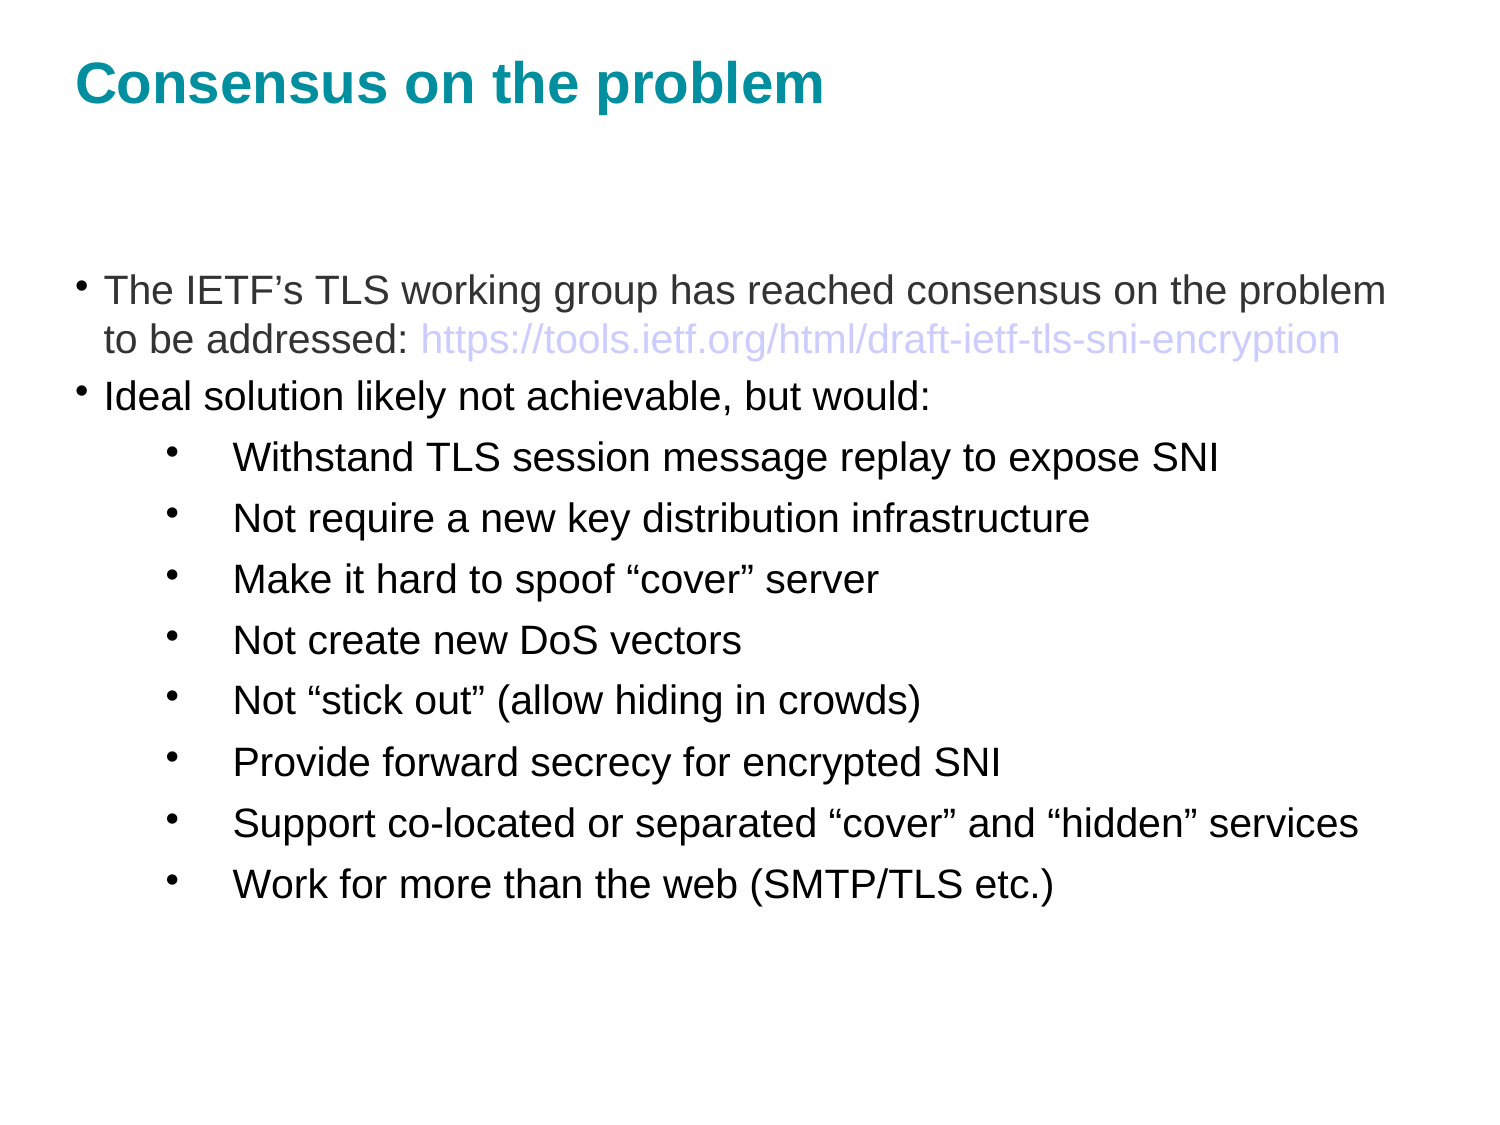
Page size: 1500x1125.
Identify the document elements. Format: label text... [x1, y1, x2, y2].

list The IETF’s TLS working group has reached consensus on the problem to be addressed: https://tools.ietf.org/html/draft-ietf-tls-sni-encryption Ideal solution likely not achievable, but would: Withstand TLS session message replay to expose SNI Not require a new key distribution infrastructure Make it hard to spoof “cover” server Not create new DoS vectors Not “stick out” (allow hiding in crowds) Provide forward secrecy for encrypted SNI Support co-located or separated “cover” and “hidden” services Work for more than the web (SMTP/TLS etc.) [75, 263, 1426, 916]
title Consensus on the problem [75, 44, 1426, 233]
